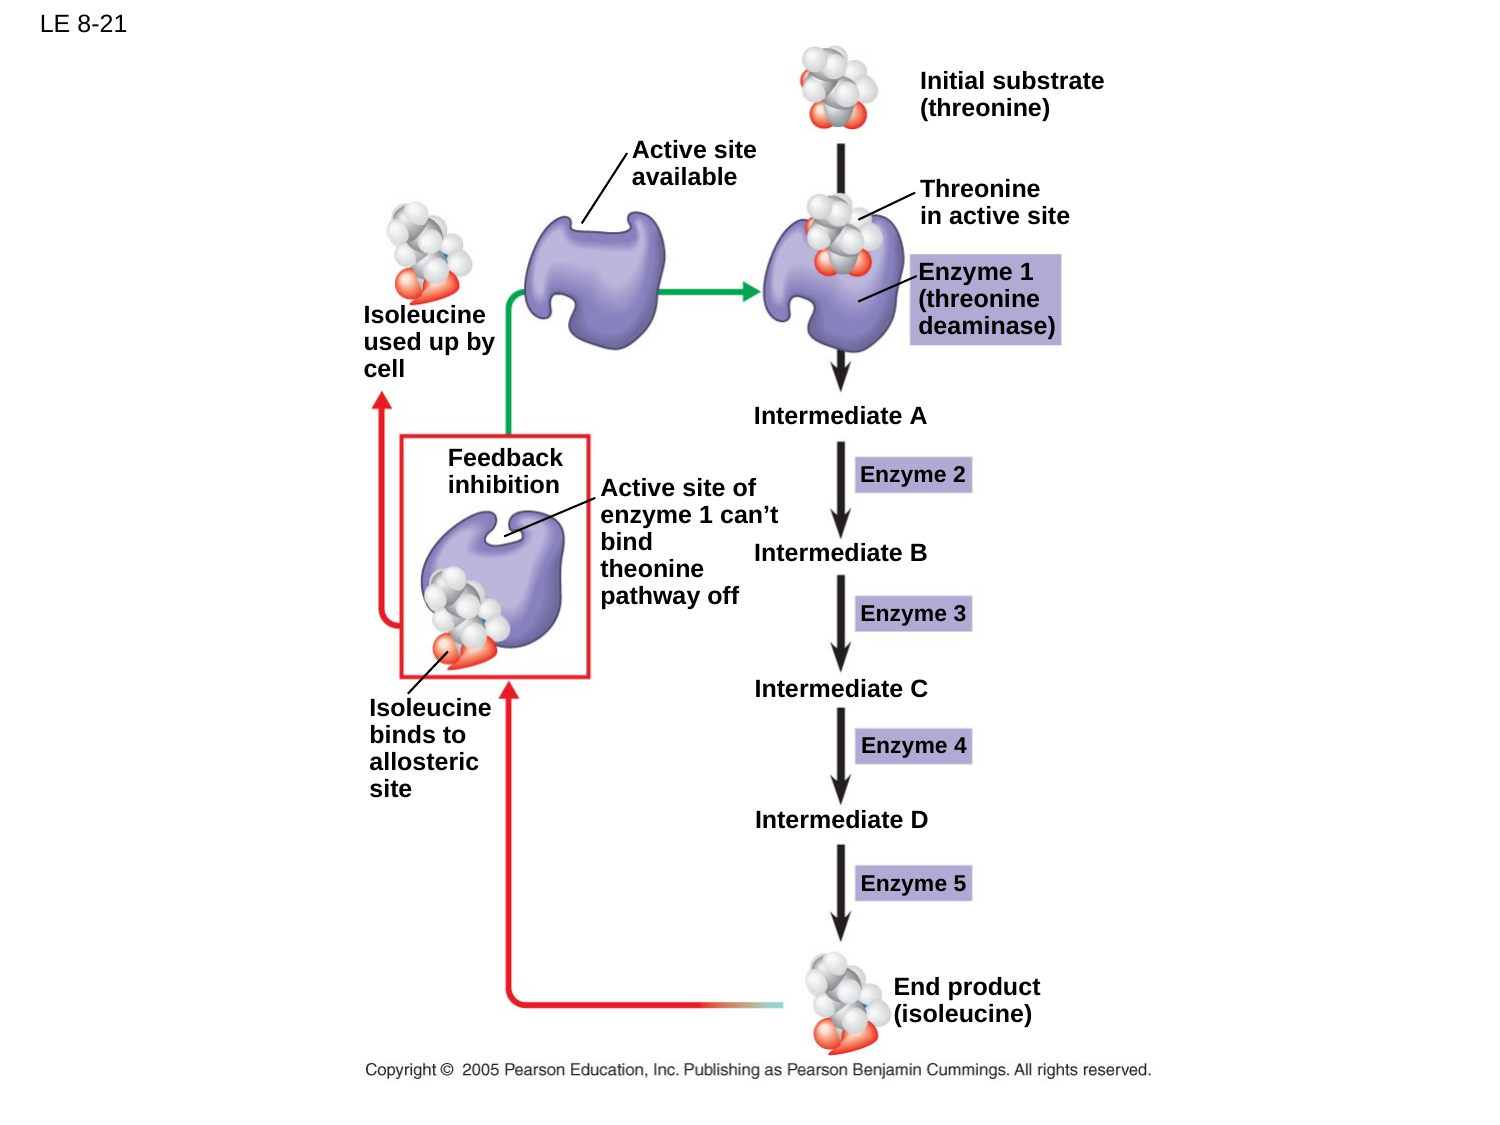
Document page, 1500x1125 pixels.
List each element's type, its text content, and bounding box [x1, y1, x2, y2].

text_box Enzyme 2 [860, 462, 982, 492]
text_box Intermediate B [754, 540, 934, 571]
picture [337, 37, 1162, 1088]
text_box Active site of enzyme 1 can’t bind theonine pathway off [600, 474, 783, 665]
text_box Feedback inhibition [447, 444, 574, 502]
text_box Enzyme 4 [860, 733, 983, 763]
text_box Intermediate A [753, 402, 934, 433]
text_box Intermediate D [754, 807, 935, 838]
text_box Enzyme 1 (threonine deaminase) [918, 258, 1088, 346]
text_box Initial substrate (threonine) [920, 67, 1111, 131]
text_box Active site available [631, 137, 758, 195]
text_box Intermediate C [754, 676, 935, 707]
text_box End product (isoleucine) [893, 974, 1052, 1038]
text_box Enzyme 3 [860, 602, 982, 632]
text_box Enzyme 5 [860, 871, 982, 901]
text_box Isoleucine used up by cell [363, 302, 503, 404]
title LE 8-21 [24, 0, 351, 51]
text_box Threonine in active site [920, 175, 1079, 233]
text_box Isoleucine binds to allosteric site [369, 695, 498, 806]
